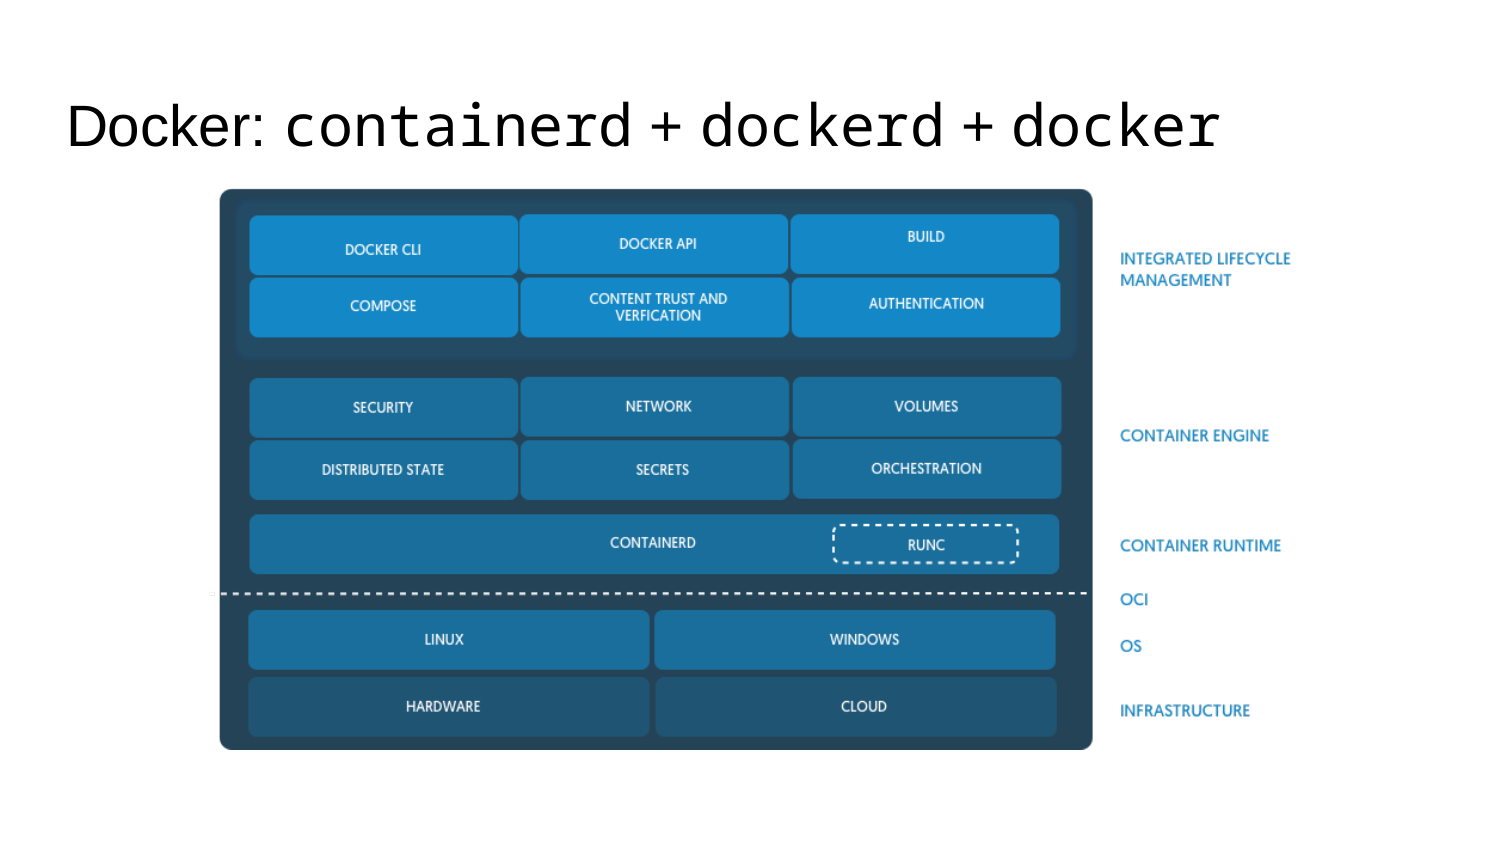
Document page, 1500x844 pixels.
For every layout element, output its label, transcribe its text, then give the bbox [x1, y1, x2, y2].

title Docker: containerd + dockerd + docker [51, 72, 1449, 167]
picture [209, 188, 1291, 750]
